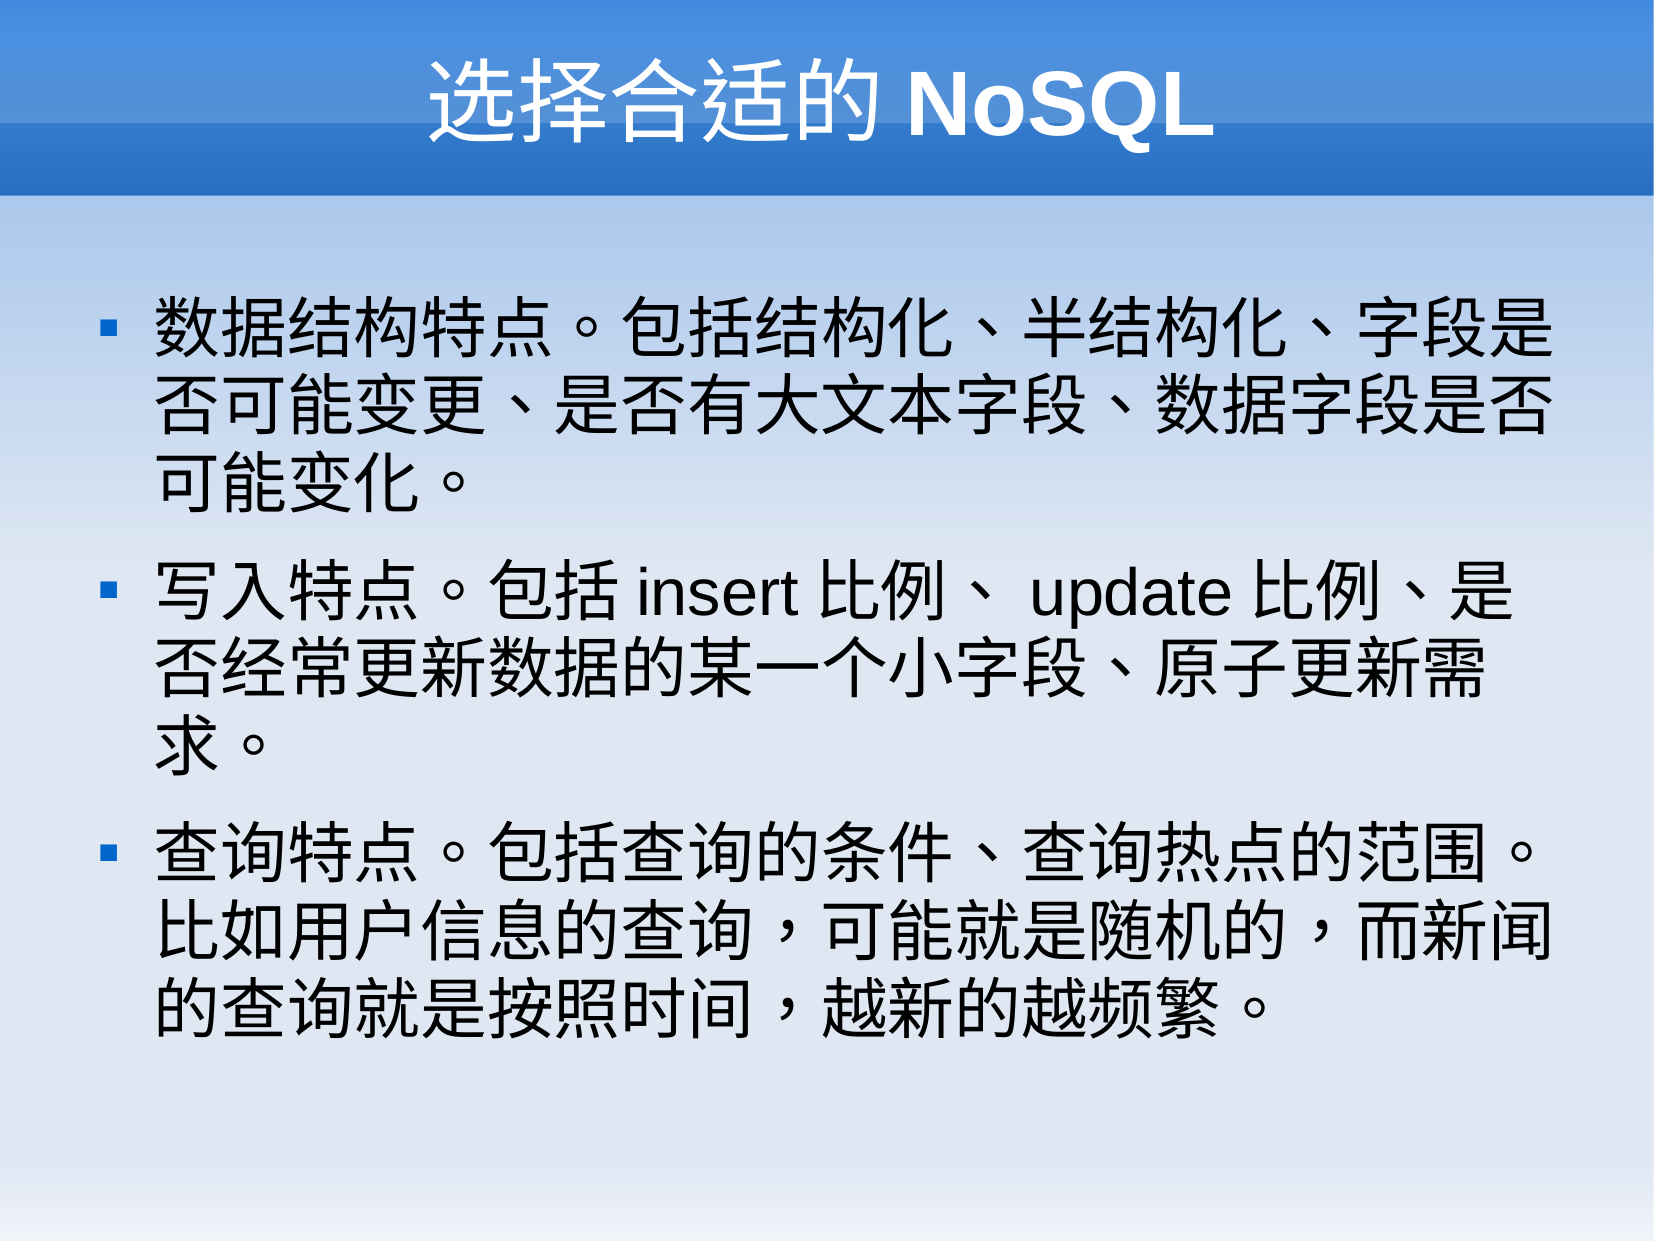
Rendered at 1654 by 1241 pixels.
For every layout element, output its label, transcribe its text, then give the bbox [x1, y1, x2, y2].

list 数据结构特点。包括结构化、半结构化、字段是否可能变更、是否有大文本字段、数据字段是否可能变化。 写入特点。包括insert比例、update比例、是否经常更新数据的某一个小字段、原子更新需求。 查询特点。包括查询的条件、查询热点的范围。比如用户信息的查询，可能就是随机的，而新闻的查询就是按照时间，越新的越频繁。 [82, 290, 1571, 1094]
title 选择合适的NoSQL [76, 7, 1565, 200]
picture [0, 0, 1654, 1241]
